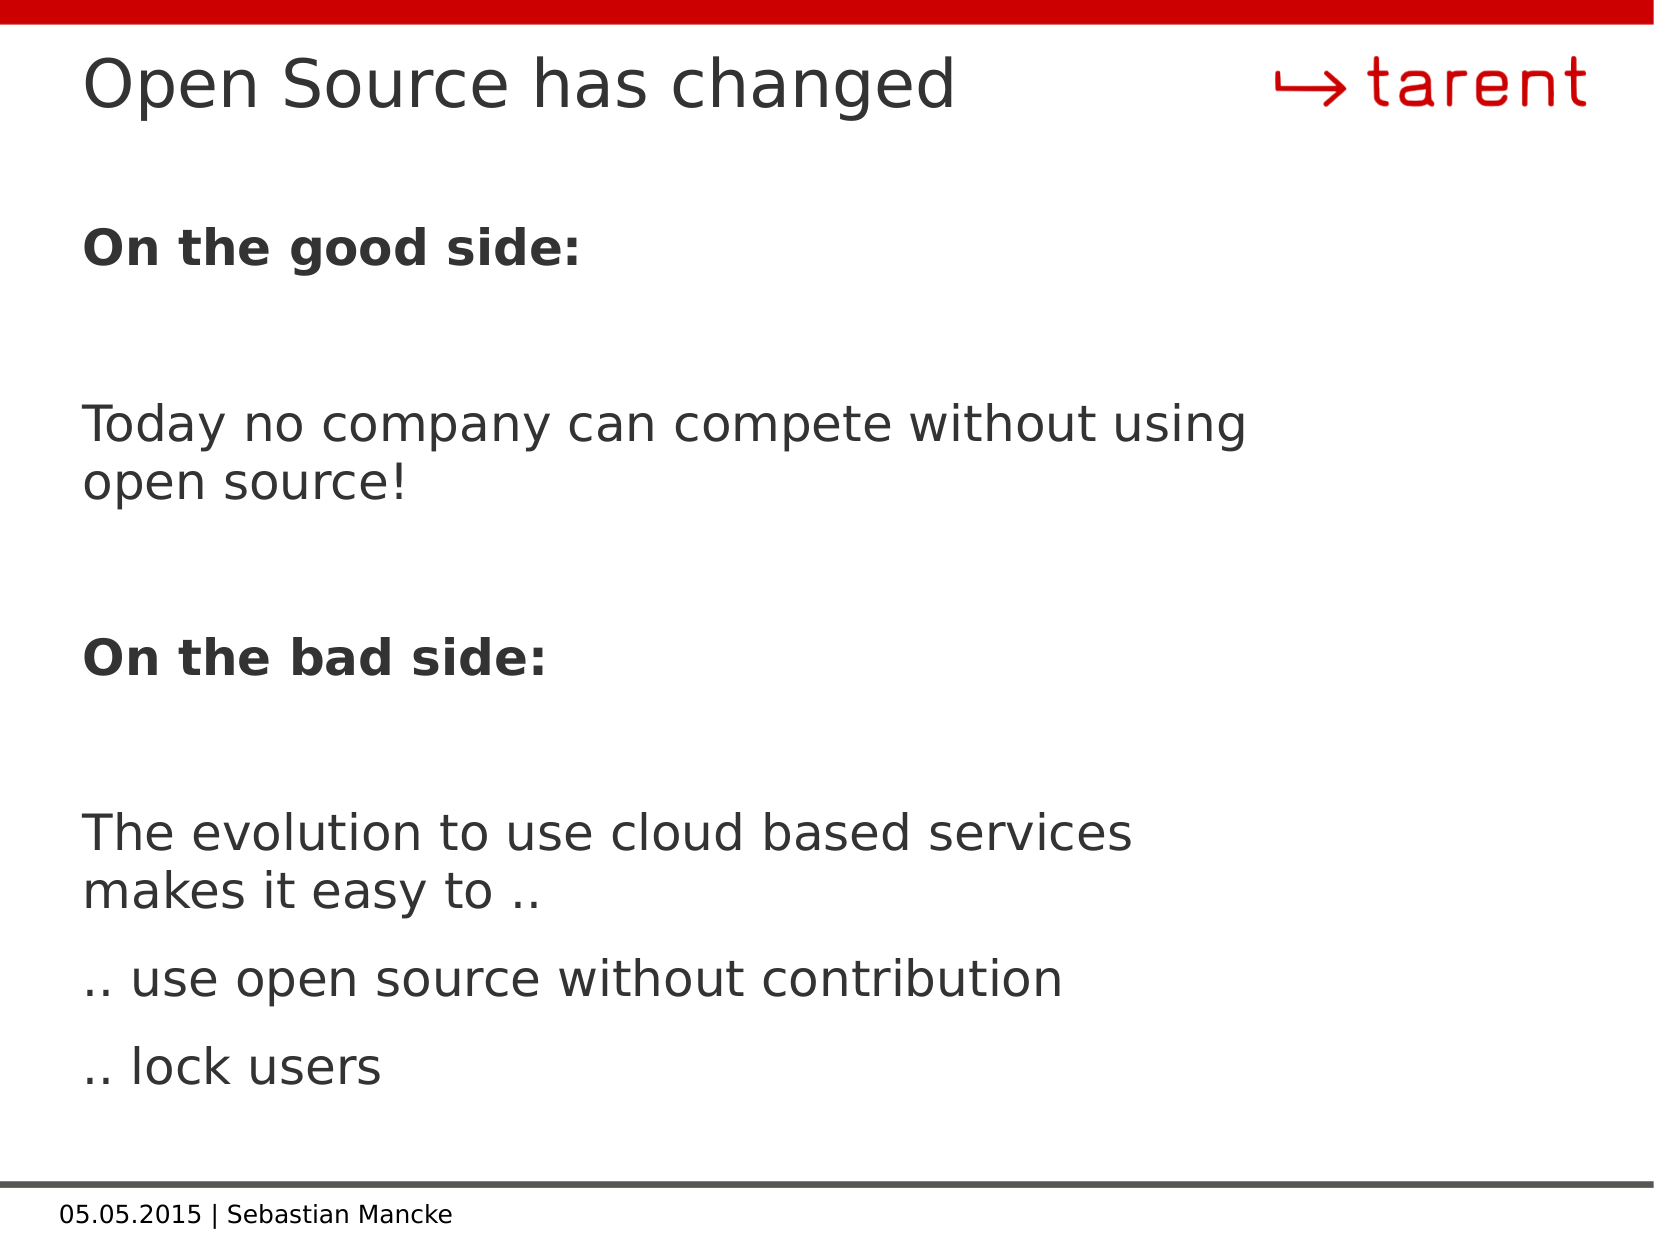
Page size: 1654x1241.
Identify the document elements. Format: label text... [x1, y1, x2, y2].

picture [0, 1181, 1654, 1188]
list On the good side: Today no company can compete without using open source! On the bad side: The evolution to use cloud based services makes it easy to .. .. use open source without contribution .. lock users [82, 219, 1270, 1100]
picture [0, 0, 1654, 26]
title Open Source has changed [82, 35, 1571, 134]
picture [1571, 51, 1612, 120]
